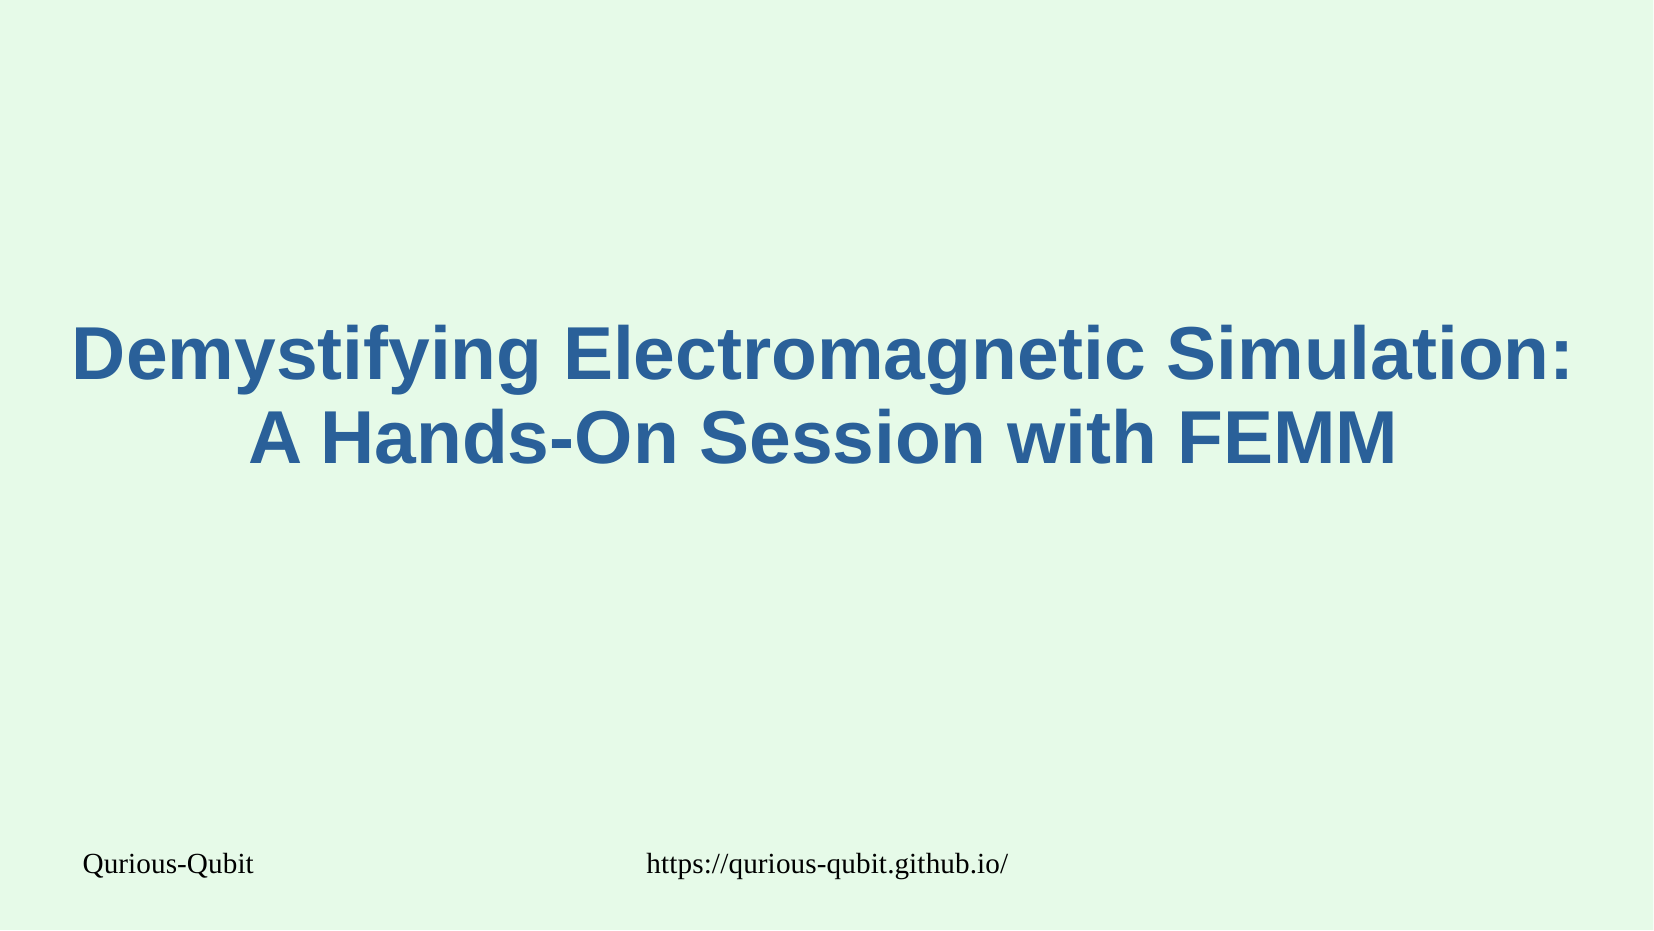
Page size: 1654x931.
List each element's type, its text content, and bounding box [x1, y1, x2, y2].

title Demystifying Electromagnetic Simulation: A Hands-On Session with FEMM [53, 188, 1595, 603]
